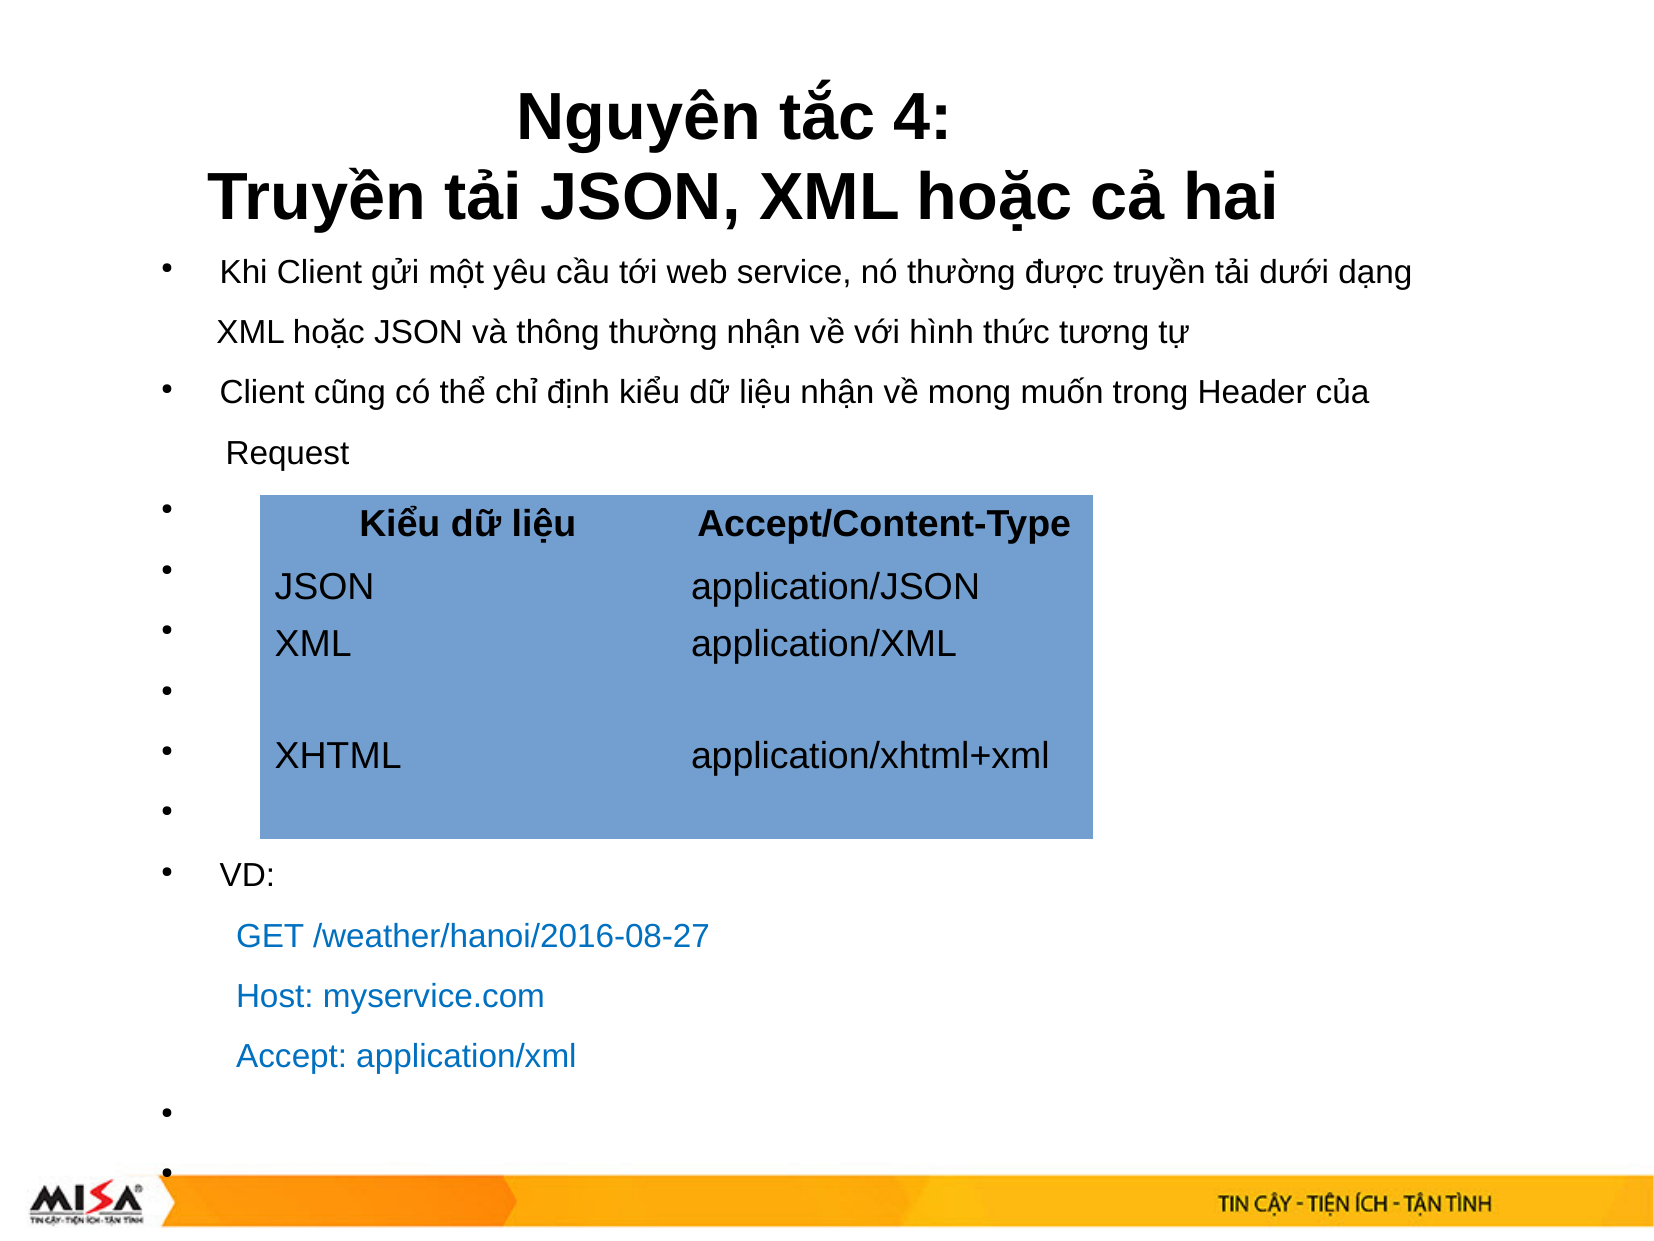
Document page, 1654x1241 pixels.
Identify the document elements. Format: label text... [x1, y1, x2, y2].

table_cell XHTML [260, 727, 676, 839]
table_cell XML [260, 615, 676, 727]
list Khi Client gửi một yêu cầu tới web service, nó thường được truyền tải dưới dạng XML hoặc JSON và thông thường nhận về với hình thức tương tự Client cũng có thể chỉ định kiểu dữ liệu nhận về mong muốn trong Header của Request VD: GET /weather/hanoi/2016-08-27 Host: myservice.com Accept: application/xml [121, 260, 1536, 1110]
table_cell application/XML [676, 615, 1093, 727]
table_header Kiểu dữ liệu [260, 495, 676, 558]
table_header Accept/Content-Type [676, 495, 1093, 558]
table_cell JSON [260, 558, 676, 615]
table_cell application/JSON [676, 558, 1093, 615]
title Nguyên tắc 4: Truyền tải JSON, XML hoặc cả hai [0, 72, 1489, 234]
table_cell application/xhtml+xml [676, 727, 1093, 839]
